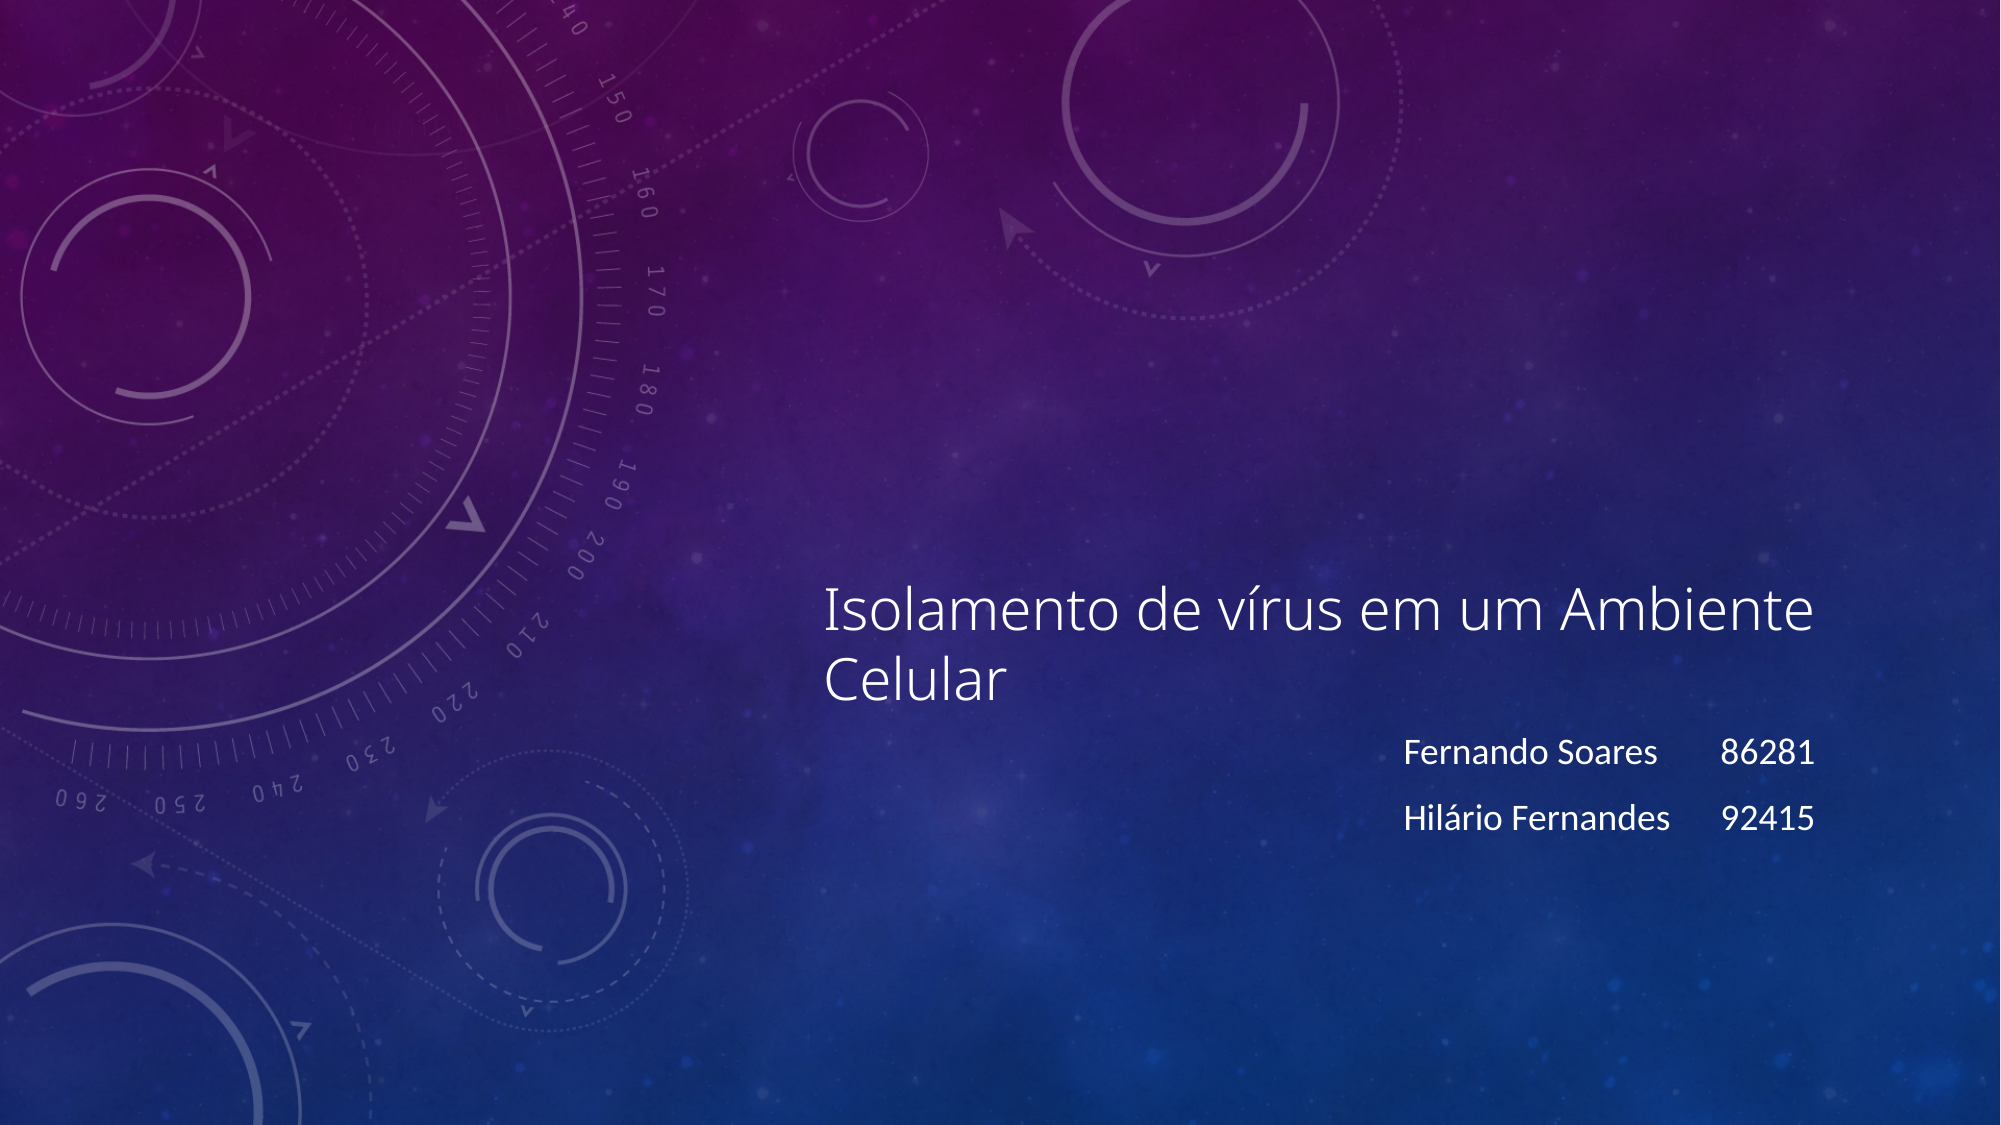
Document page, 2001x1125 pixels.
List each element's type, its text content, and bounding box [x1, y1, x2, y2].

title Isolamento de vírus em um Ambiente Celular [649, 322, 1831, 719]
picture [0, 0, 2001, 1125]
subtitle Fernando Soares 86281 Hilário Fernandes 92415 [649, 719, 1831, 950]
